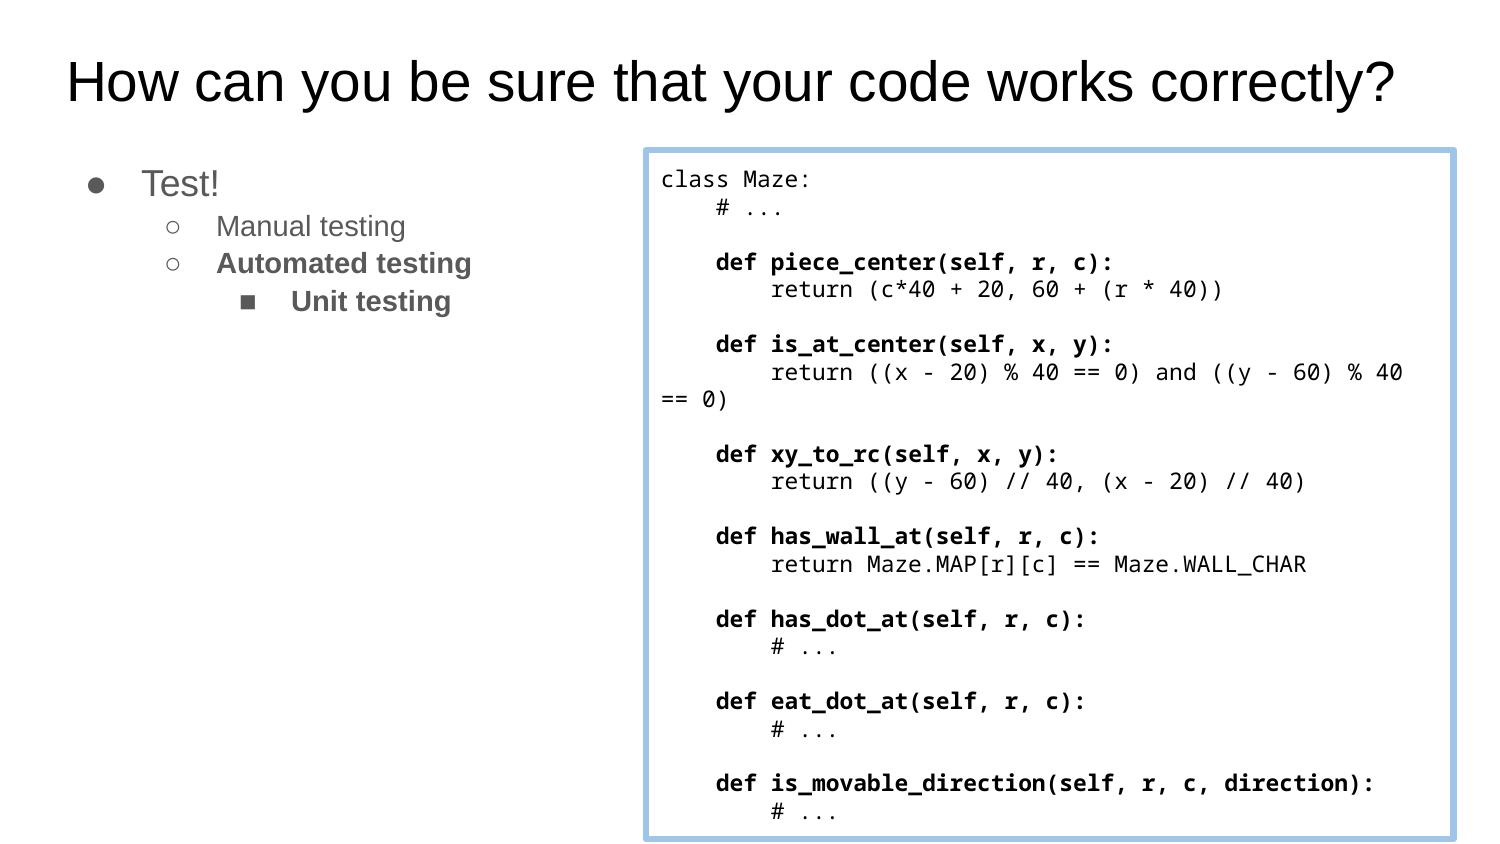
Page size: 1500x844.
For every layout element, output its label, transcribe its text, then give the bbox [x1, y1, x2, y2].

text_box class Maze: # ... def piece_center(self, r, c): return (c*40 + 20, 60 + (r * 40)) def is_at_center(self, x, y): return ((x - 20) % 40 == 0) and ((y - 60) % 40 == 0) def xy_to_rc(self, x, y): return ((y - 60) // 40, (x - 20) // 40) def has_wall_at(self, r, c): return Maze.MAP[r][c] == Maze.WALL_CHAR def has_dot_at(self, r, c): # ... def eat_dot_at(self, r, c): # ... def is_movable_direction(self, r, c, direction): # ... [645, 149, 1454, 839]
title How can you be sure that your code works correctly? [51, 35, 1449, 130]
list Test! Manual testing Automated testing Unit testing [51, 141, 1449, 795]
